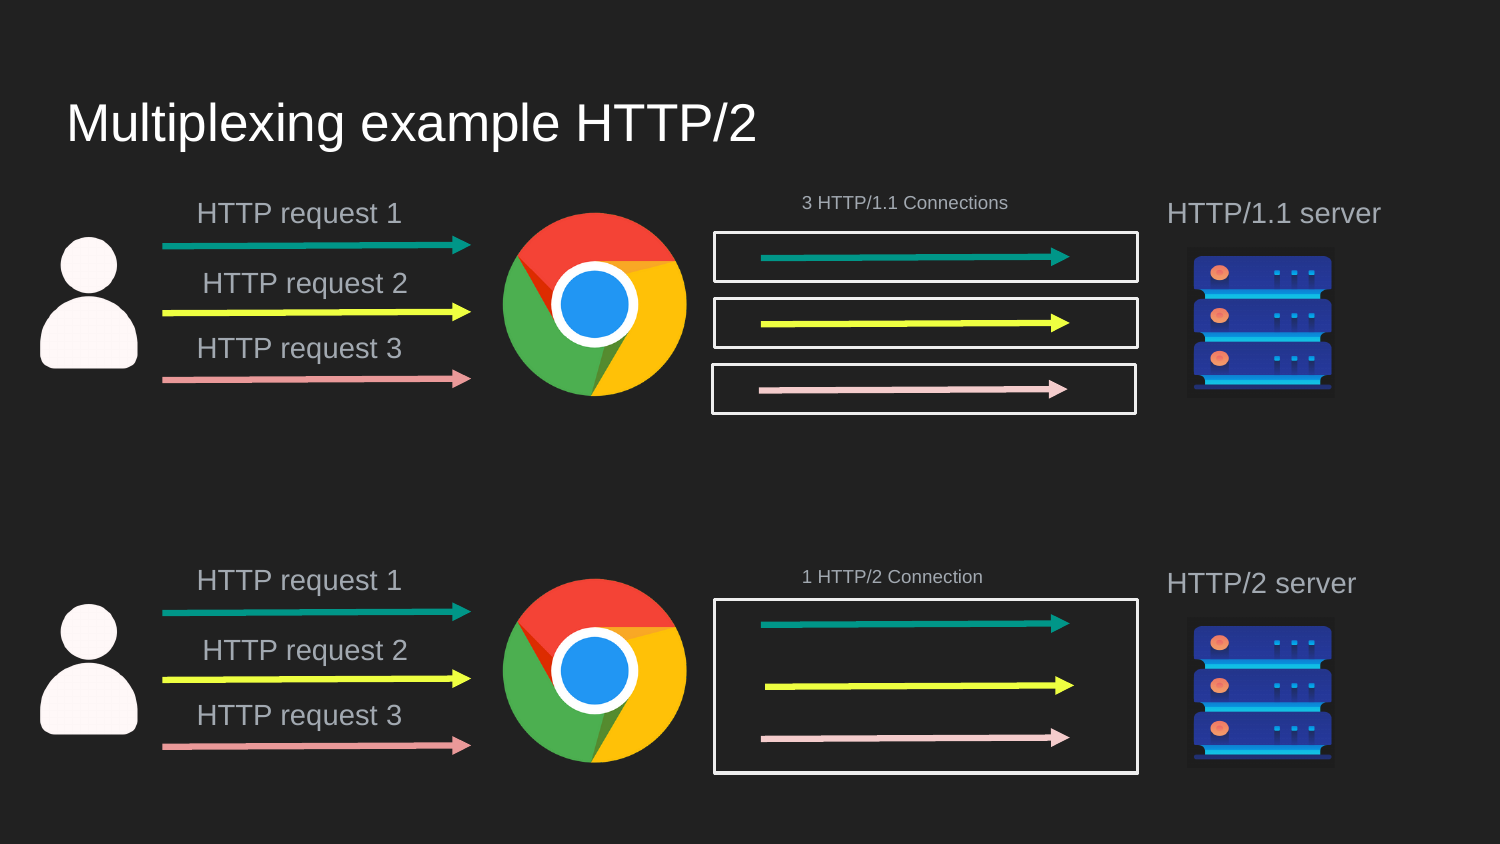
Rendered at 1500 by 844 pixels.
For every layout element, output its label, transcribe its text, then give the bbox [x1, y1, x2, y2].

picture [1187, 247, 1335, 398]
text_box HTTP request 1 [181, 545, 453, 611]
text_box 3 HTTP/1.1 Connections [786, 175, 1058, 229]
text_box HTTP request 3 [181, 681, 453, 747]
text_box HTTP/1.1 server [1151, 179, 1405, 245]
text_box HTTP request 1 [181, 179, 453, 245]
text_box HTTP request 2 [187, 249, 458, 315]
title Multiplexing example HTTP/2 [51, 72, 1449, 167]
picture [18, 599, 159, 739]
text_box 1 HTTP/2 Connection [786, 549, 1058, 602]
picture [1187, 617, 1335, 768]
text_box HTTP request 3 [181, 314, 453, 380]
picture [493, 203, 693, 402]
picture [18, 232, 159, 373]
text_box HTTP request 2 [187, 616, 458, 682]
text_box HTTP/2 server [1151, 549, 1383, 615]
picture [493, 569, 693, 769]
